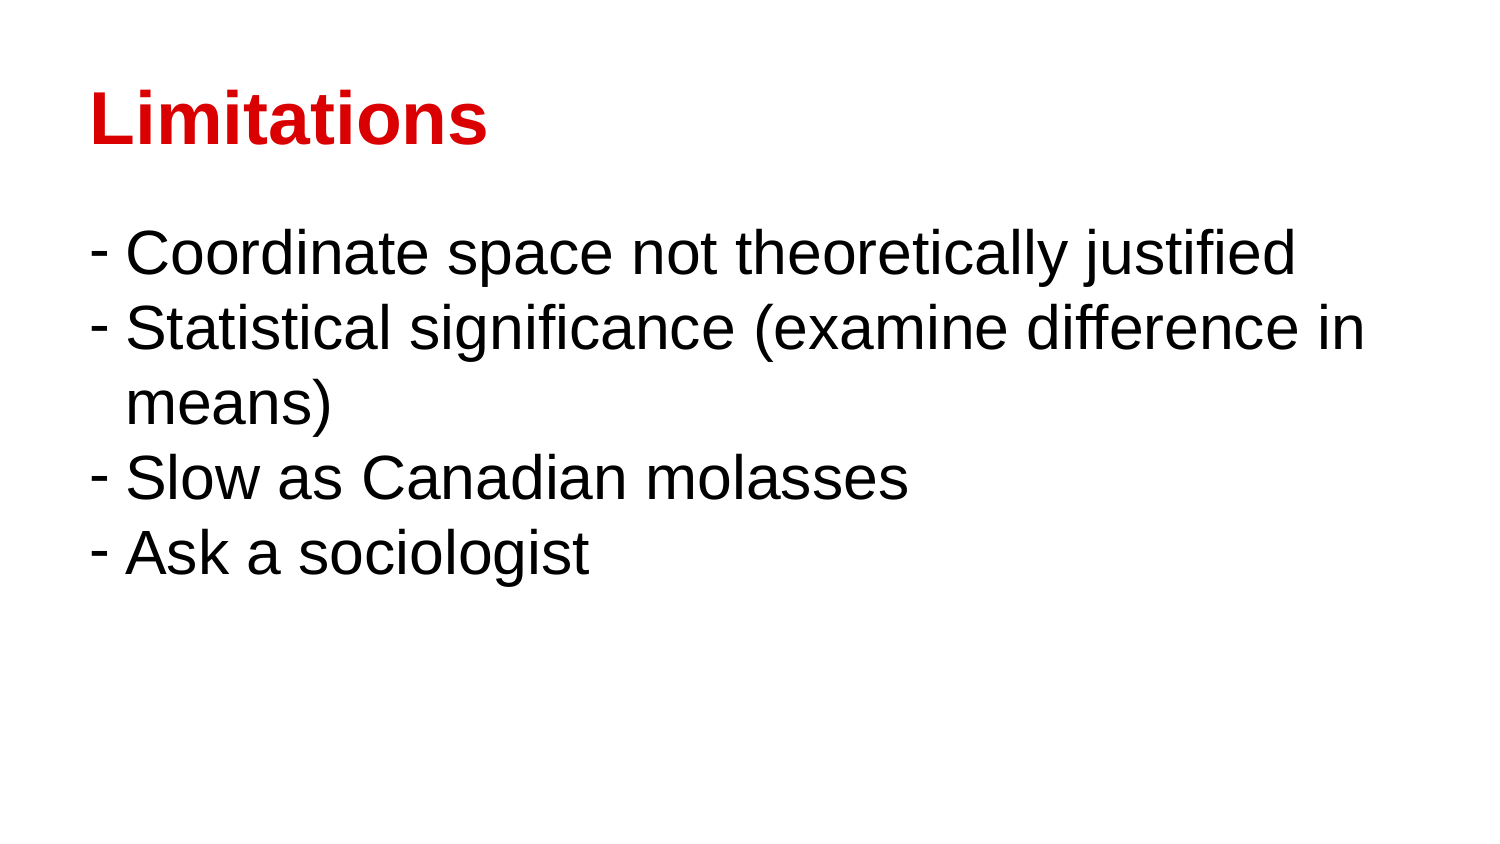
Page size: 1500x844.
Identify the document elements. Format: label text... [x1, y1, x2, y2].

text_box Limitations [75, 33, 1425, 175]
text_box Coordinate space not theoretically justified Statistical significance (examine difference in means) Slow as Canadian molasses Ask a sociologist [75, 196, 1425, 808]
